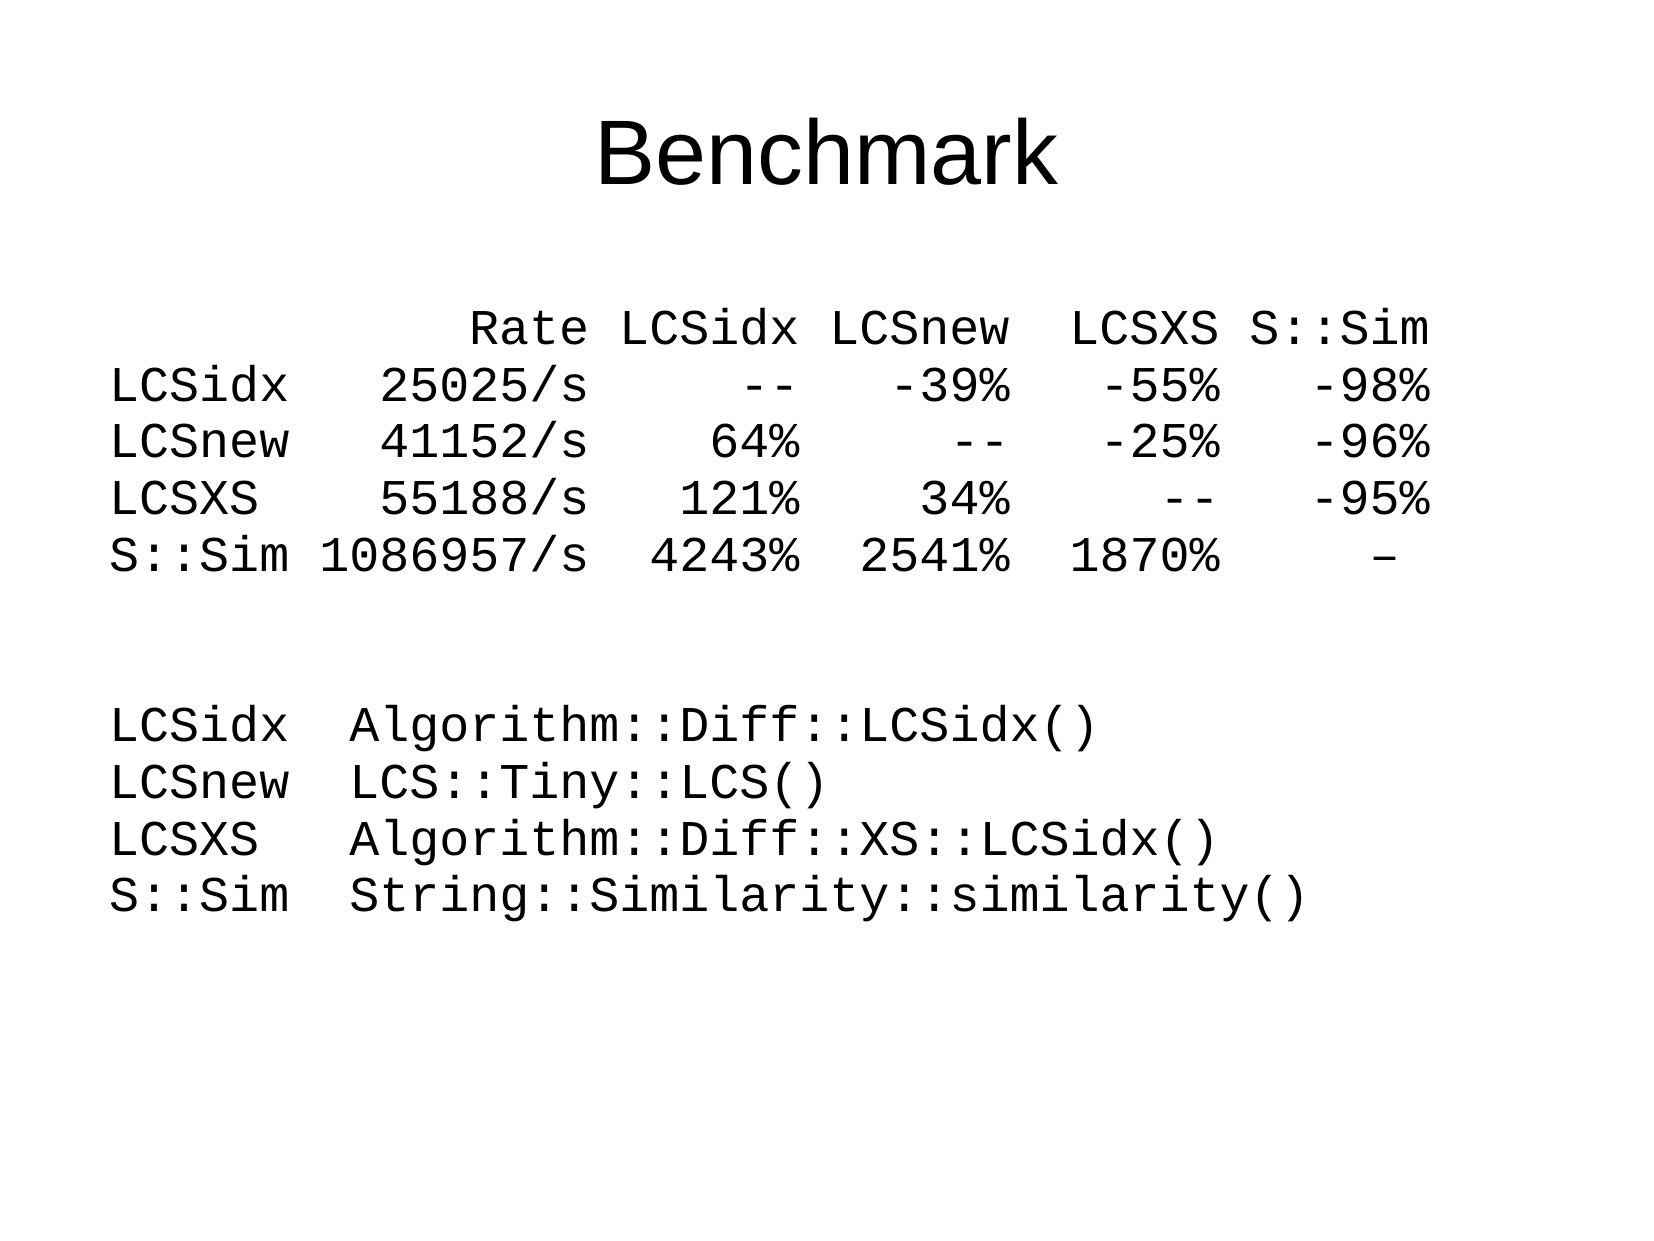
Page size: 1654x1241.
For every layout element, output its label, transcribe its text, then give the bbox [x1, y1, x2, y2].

title Benchmark [82, 49, 1571, 257]
text_box Rate LCSidx LCSnew LCSXS S::Sim LCSidx 25025/s -- -39% -55% -98% LCSnew 41152/s 64% -- -25% -96% LCSXS 55188/s 121% 34% -- -95% S::Sim 1086957/s 4243% 2541% 1870% – LCSidx Algorithm::Diff::LCSidx() LCSnew LCS::Tiny::LCS() LCSXS Algorithm::Diff::XS::LCSidx() S::Sim String::Similarity::similarity() [94, 295, 1619, 863]
